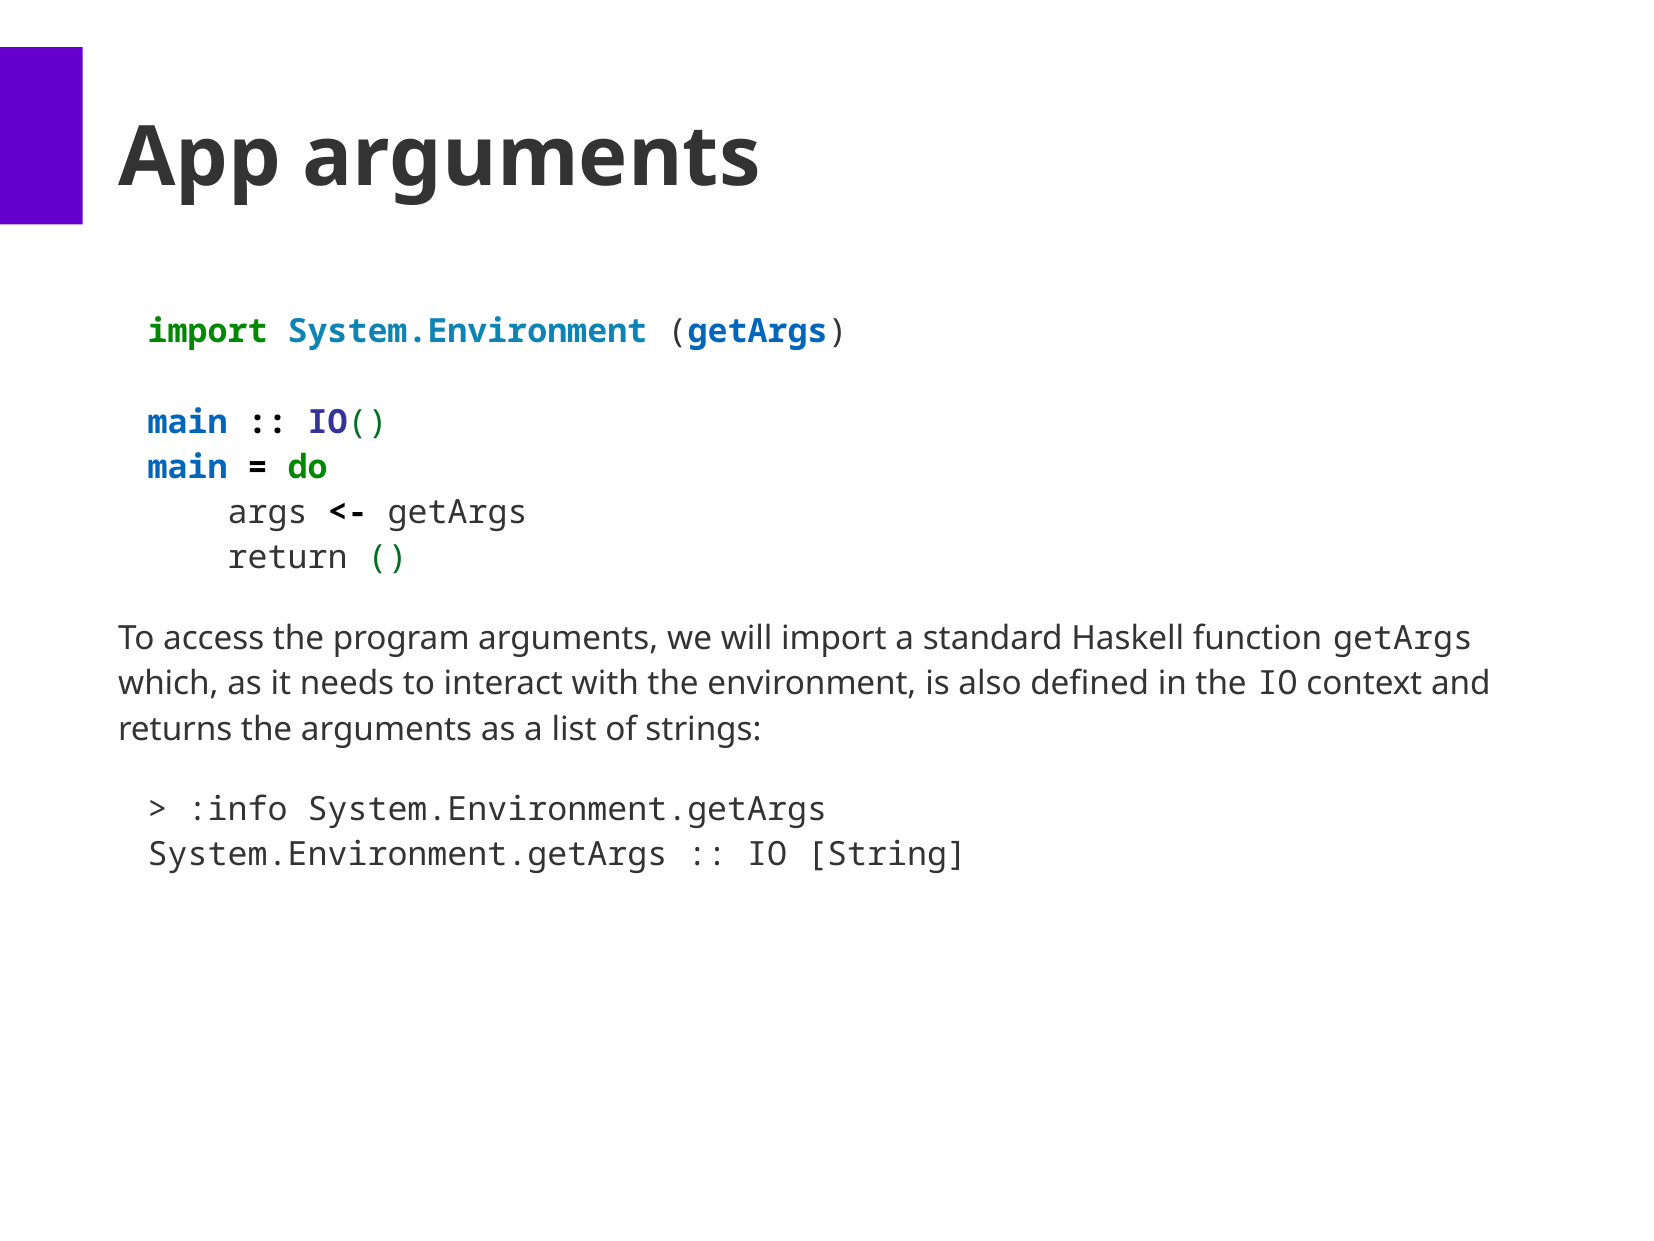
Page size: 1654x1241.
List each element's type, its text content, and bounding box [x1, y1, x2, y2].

title App arguments [118, 49, 1571, 257]
list import System.Environment (getArgs) main :: IO() main = do args <- getArgs return () To access the program arguments, we will import a standard Haskell function getArgs which, as it needs to interact with the environment, is also defined in the IO context and returns the arguments as a list of strings: > :info System.Environment.getArgs System.Environment.getArgs :: IO [String] [118, 307, 1536, 1074]
